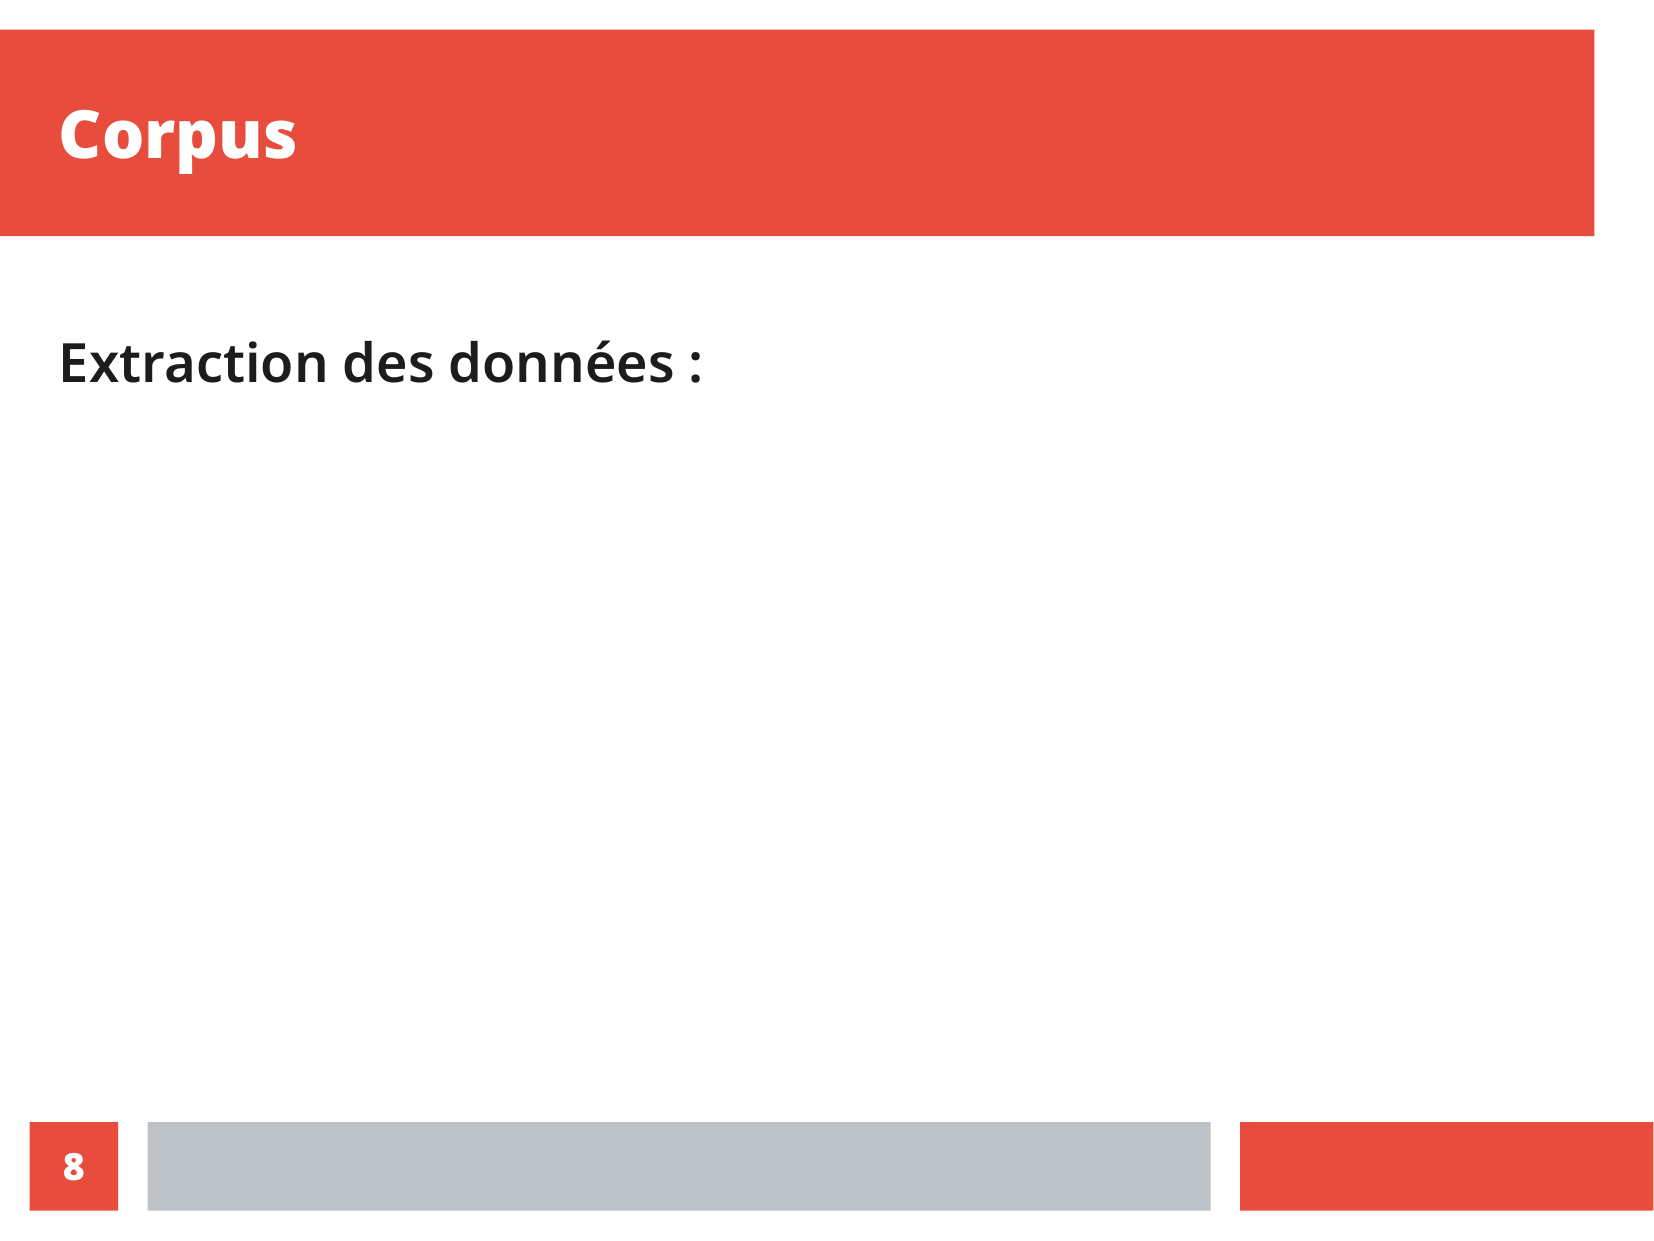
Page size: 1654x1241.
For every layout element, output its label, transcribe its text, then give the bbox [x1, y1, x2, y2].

title Corpus [59, 59, 1595, 207]
list Extraction des données : [59, 324, 1565, 1093]
